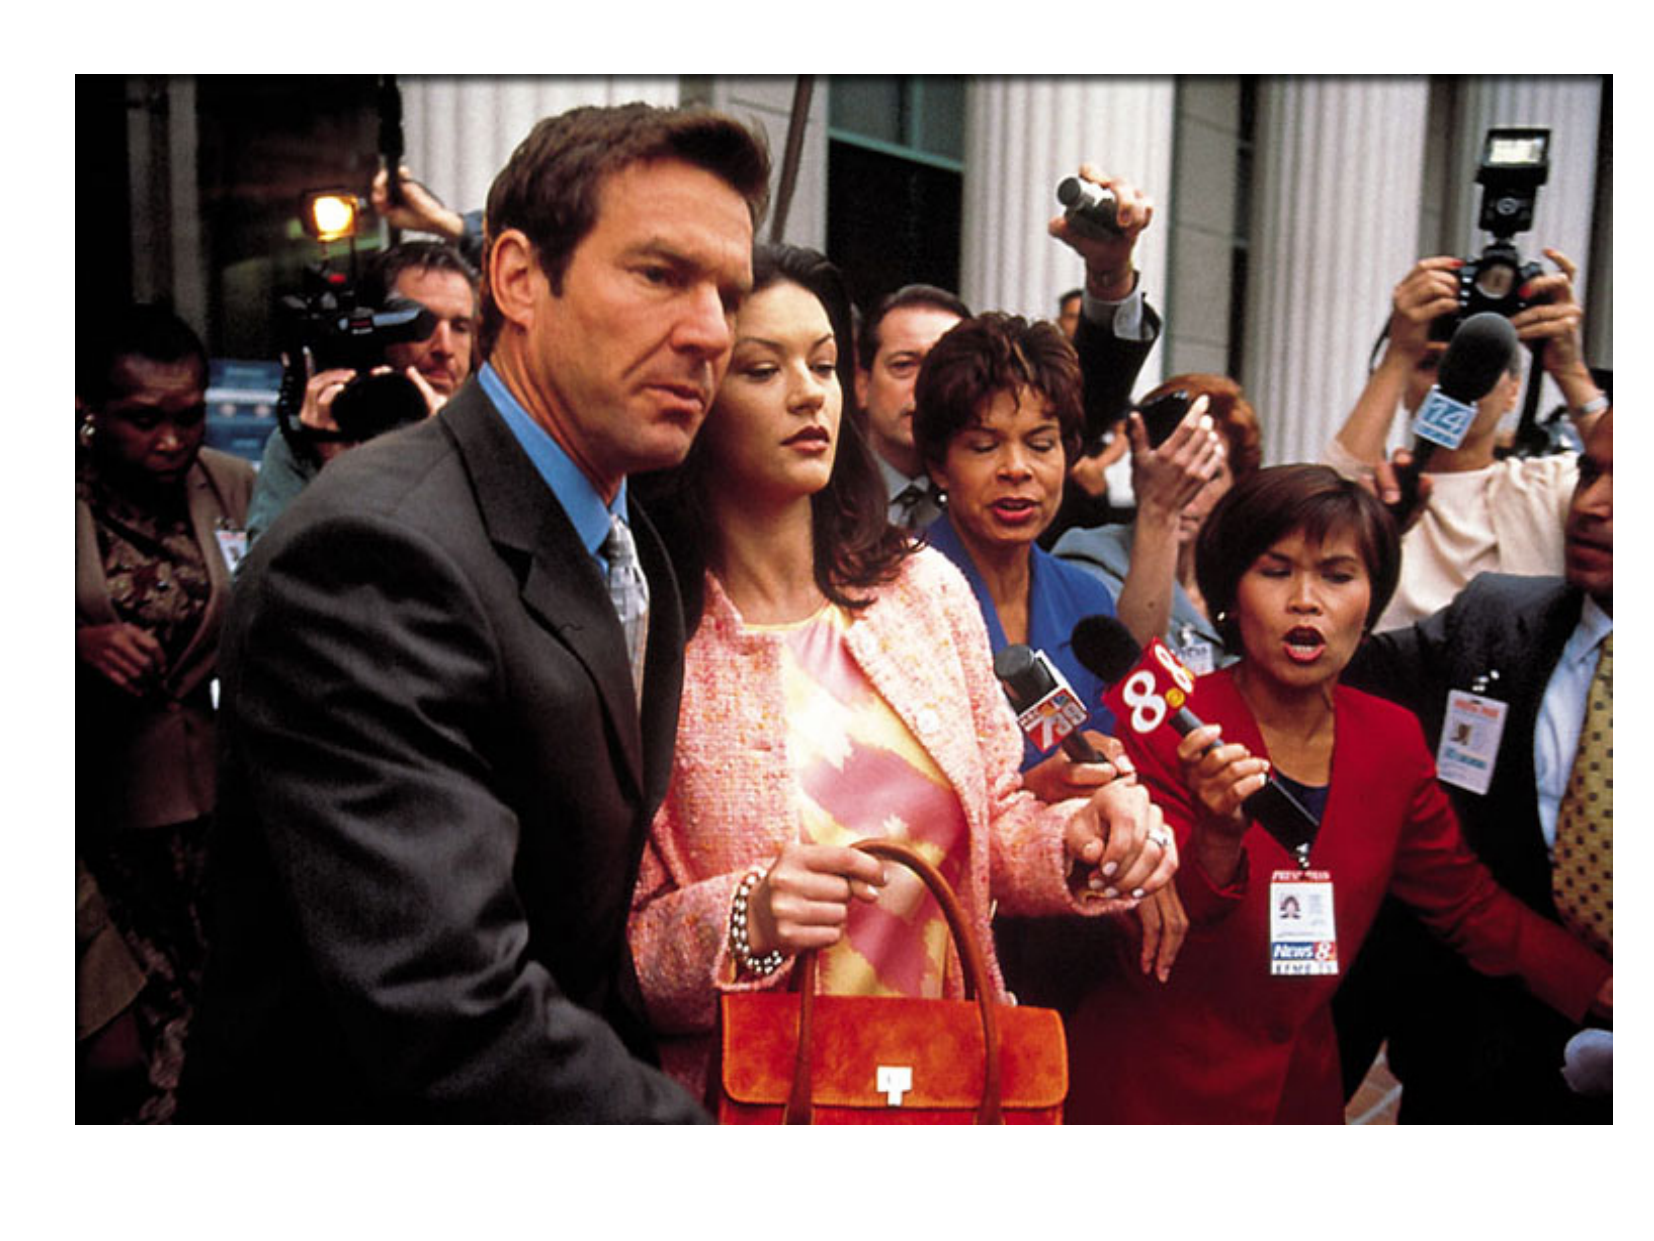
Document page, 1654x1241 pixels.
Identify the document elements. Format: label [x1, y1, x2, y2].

picture [75, 74, 1613, 1126]
